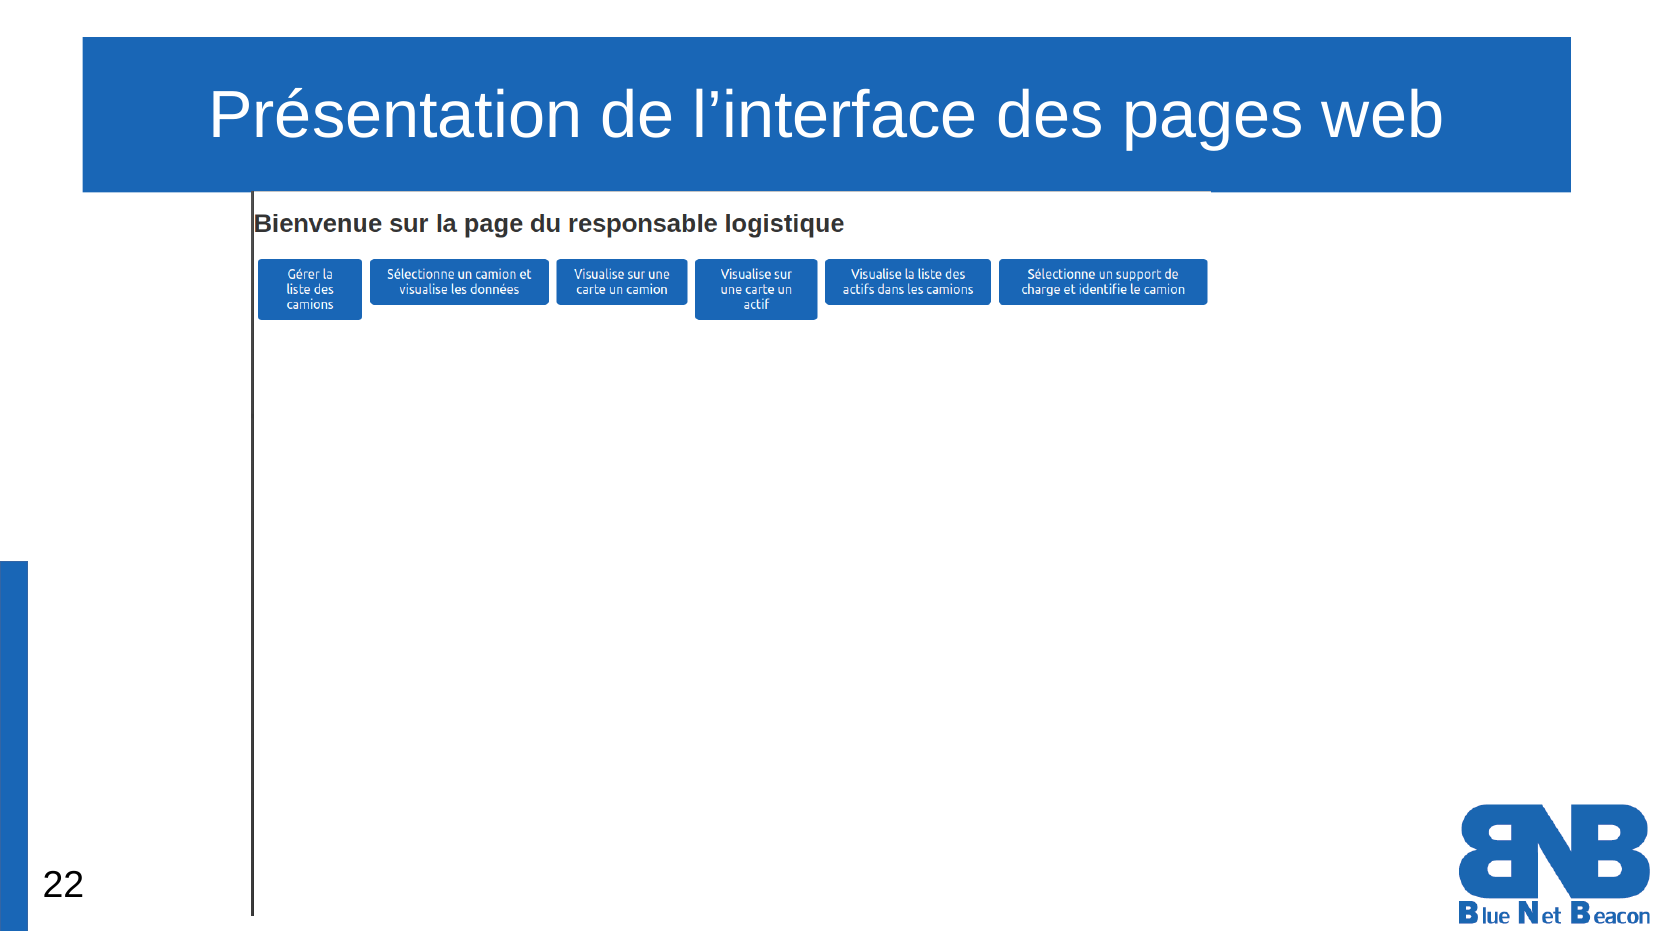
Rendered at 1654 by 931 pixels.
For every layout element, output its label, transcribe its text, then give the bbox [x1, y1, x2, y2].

picture [251, 191, 1211, 916]
picture [1459, 797, 1650, 930]
text_box [0, 561, 28, 931]
title Présentation de l’interface des pages web [82, 37, 1571, 193]
text_box <numéro> [27, 856, 657, 927]
